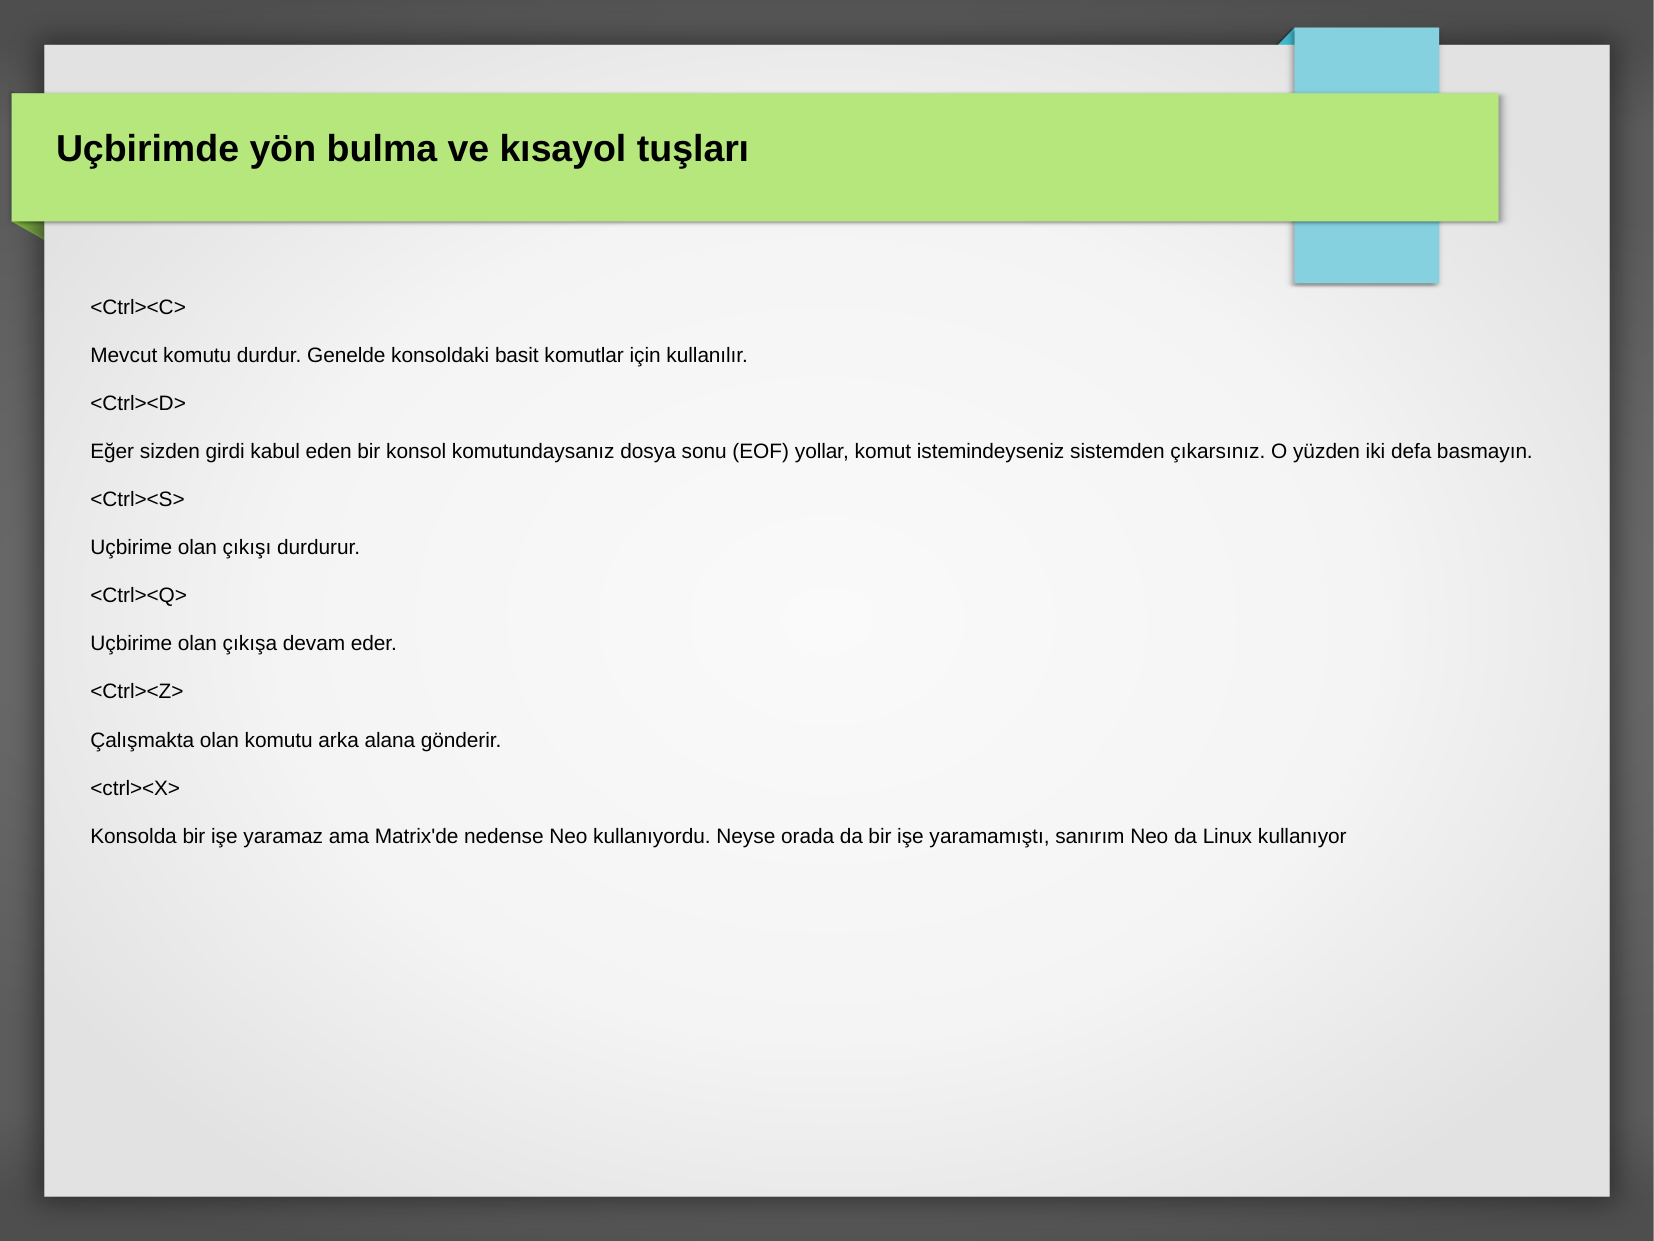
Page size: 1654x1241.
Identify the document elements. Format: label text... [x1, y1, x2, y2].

picture [0, 0, 1654, 1241]
text_box <Ctrl><C> Mevcut komutu durdur. Genelde konsoldaki basit komutlar için kullanılır. <Ctrl><D> Eğer sizden girdi kabul eden bir konsol komutundaysanız dosya sonu (EOF) yollar, komut istemindeyseniz sistemden çıkarsınız. O yüzden iki defa basmayın. <Ctrl><S> Uçbirime olan çıkışı durdurur. <Ctrl><Q> Uçbirime olan çıkışa devam eder. <Ctrl><Z> Çalışmakta olan komutu arka alana gönderir. <ctrl><X> Konsolda bir işe yaramaz ama Matrix'de nedense Neo kullanıyordu. Neyse orada da bir işe yaramamıştı, sanırım Neo da Linux kullanıyor [75, 288, 1580, 904]
text_box Uçbirimde yön bulma ve kısayol tuşları [41, 120, 1134, 220]
